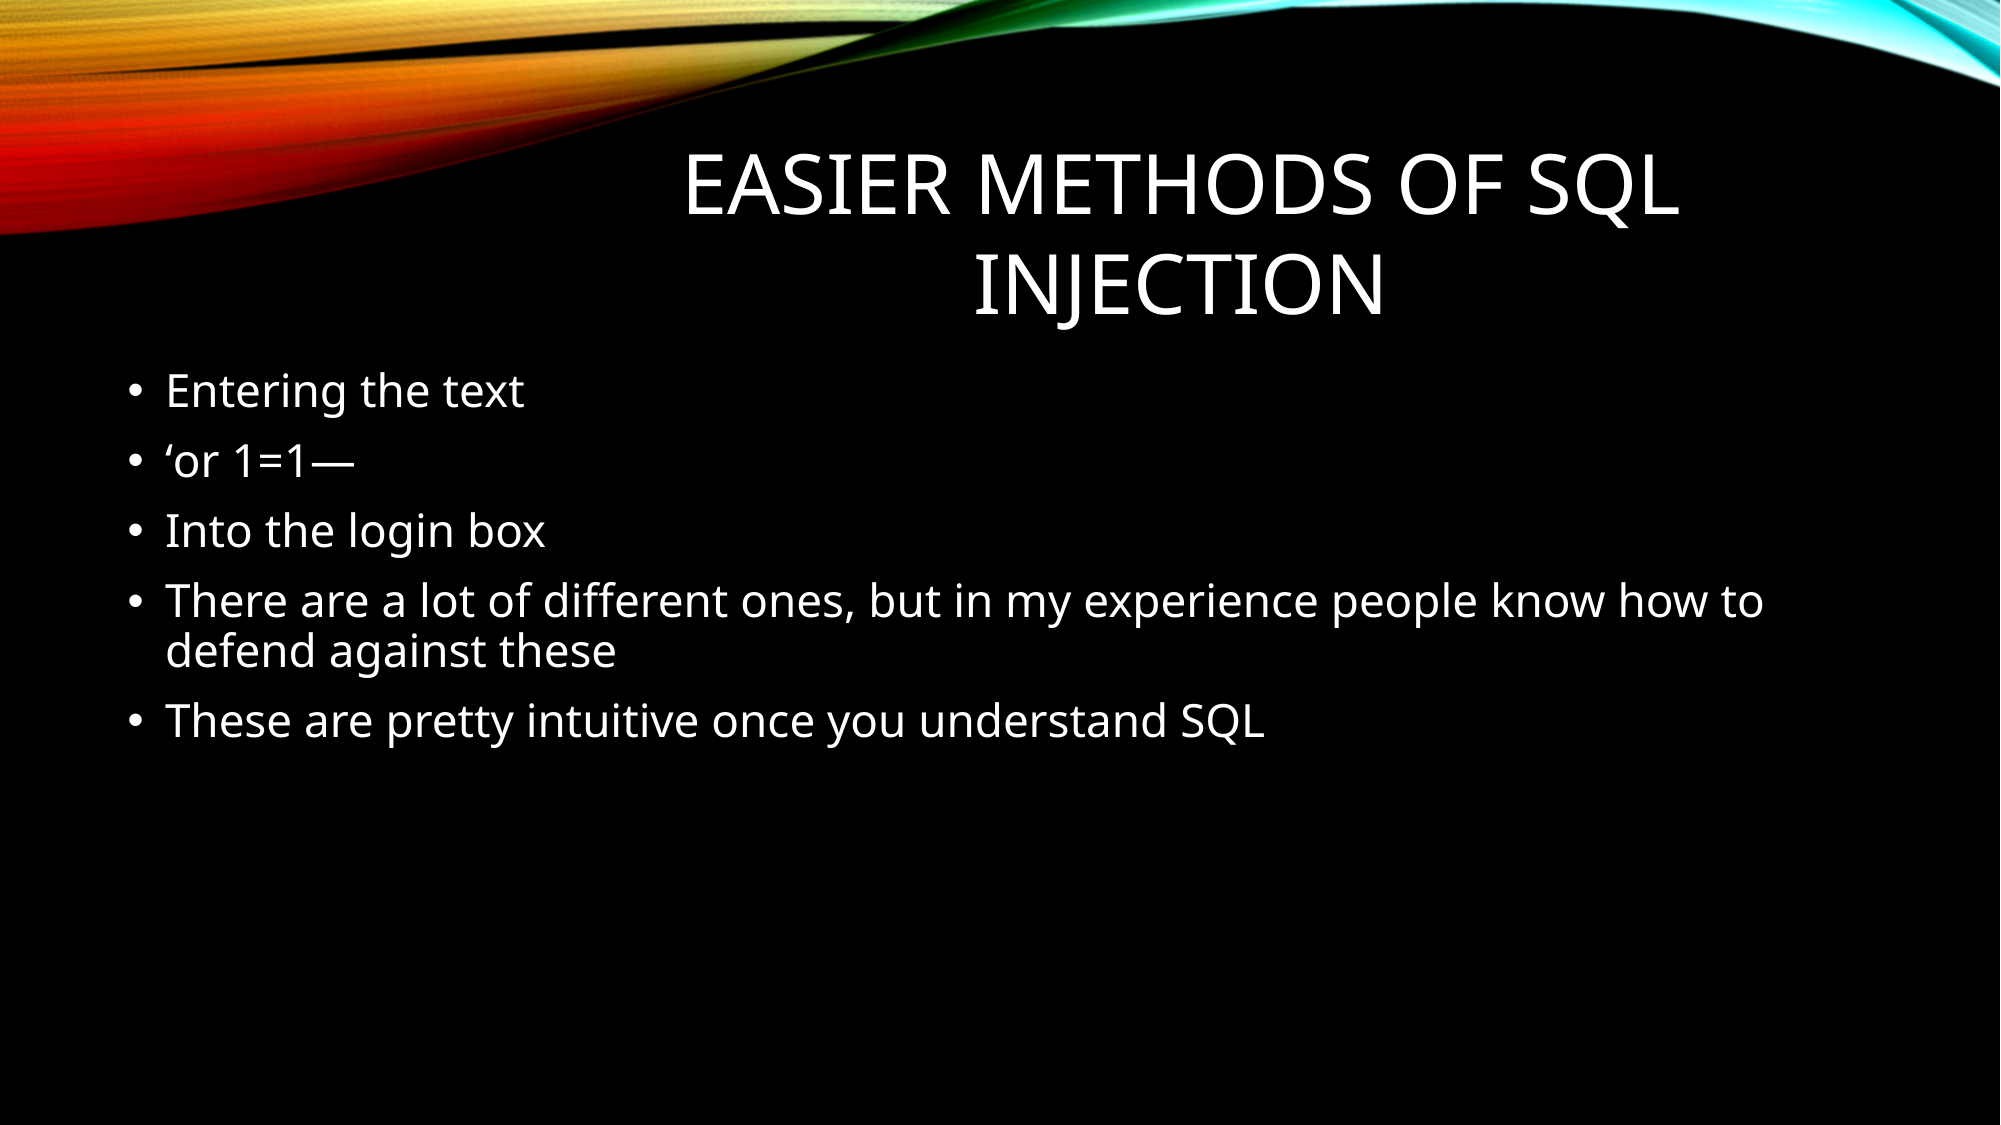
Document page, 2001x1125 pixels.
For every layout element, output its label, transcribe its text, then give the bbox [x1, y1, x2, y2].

list Entering the text ‘or 1=1— Into the login box There are a lot of different ones, but in my experience people know how to defend against these These are pretty intuitive once you understand SQL [112, 360, 1888, 1021]
picture [0, 0, 2000, 237]
title Easier methods of SQL injection [474, 125, 1888, 338]
